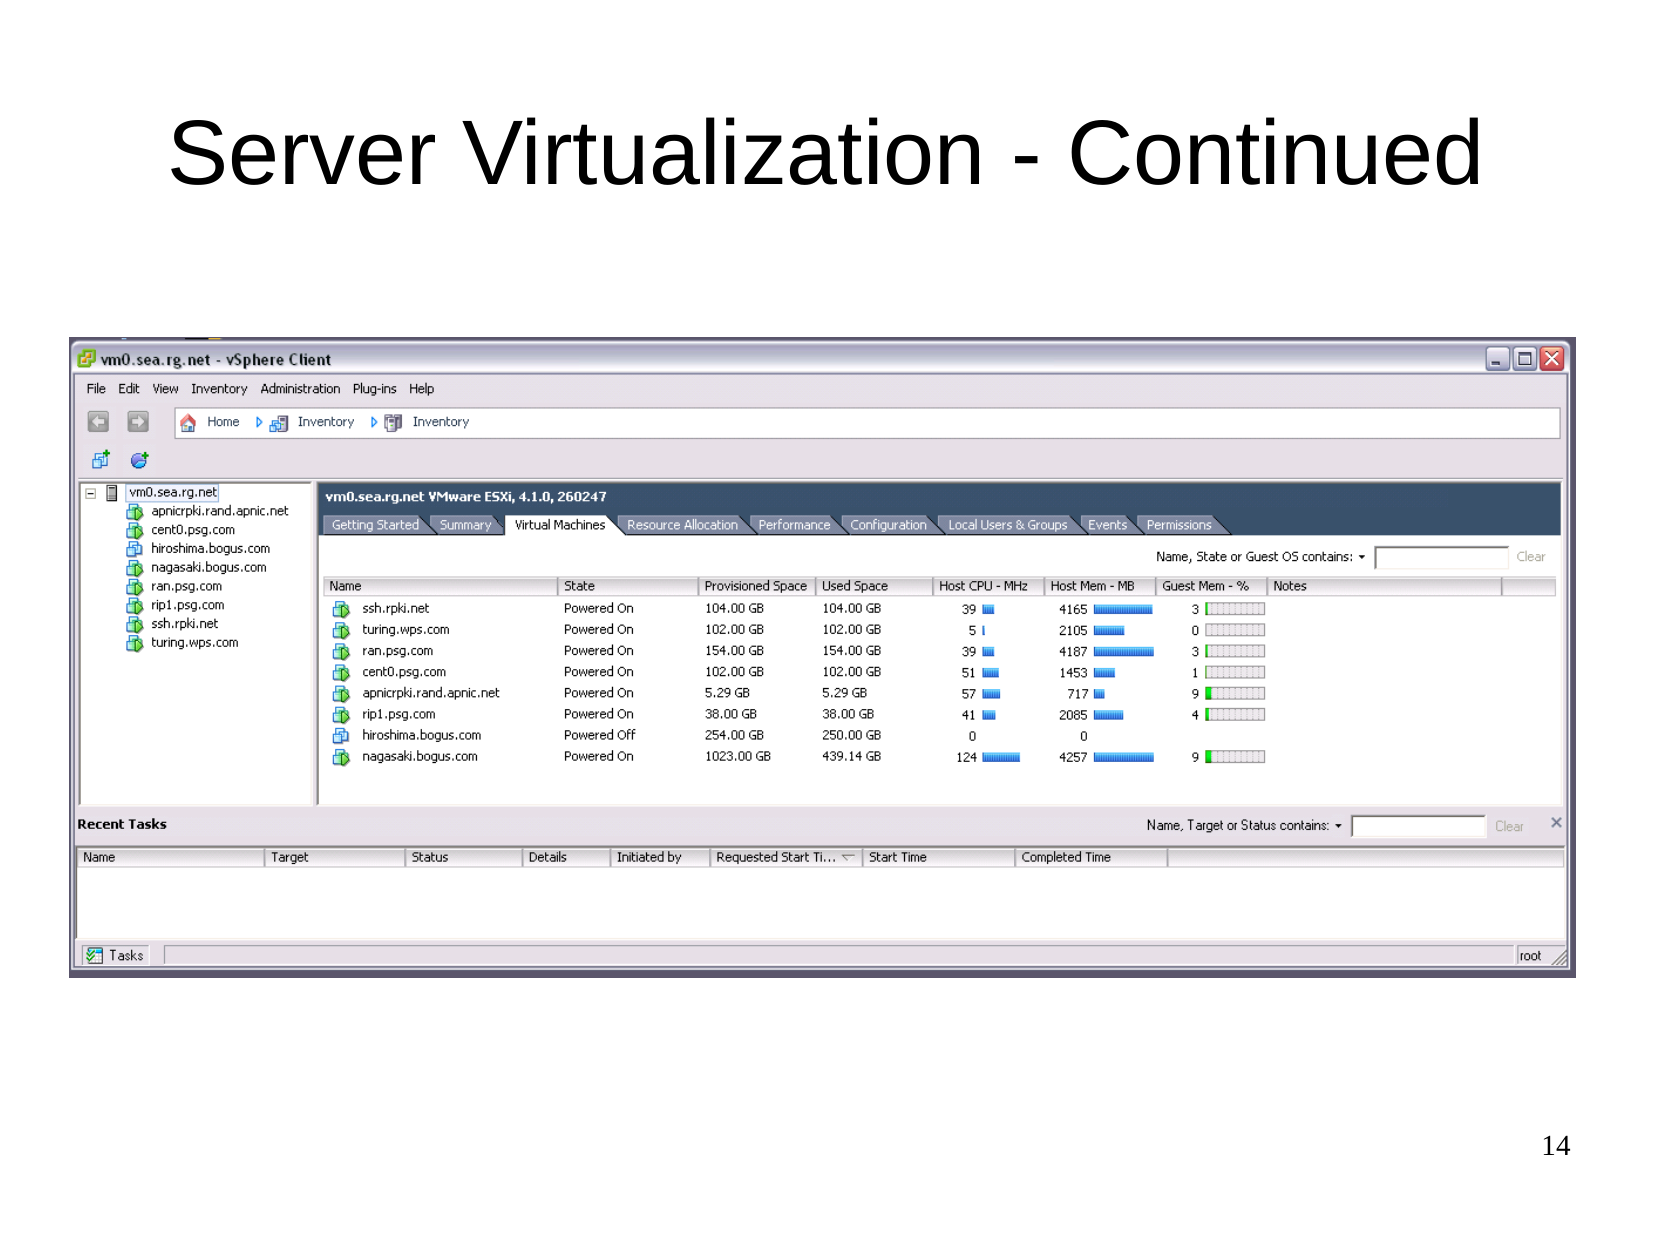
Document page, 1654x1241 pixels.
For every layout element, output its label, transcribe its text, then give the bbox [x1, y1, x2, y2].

picture [69, 337, 1576, 978]
title Server Virtualization - Continued [82, 49, 1571, 257]
